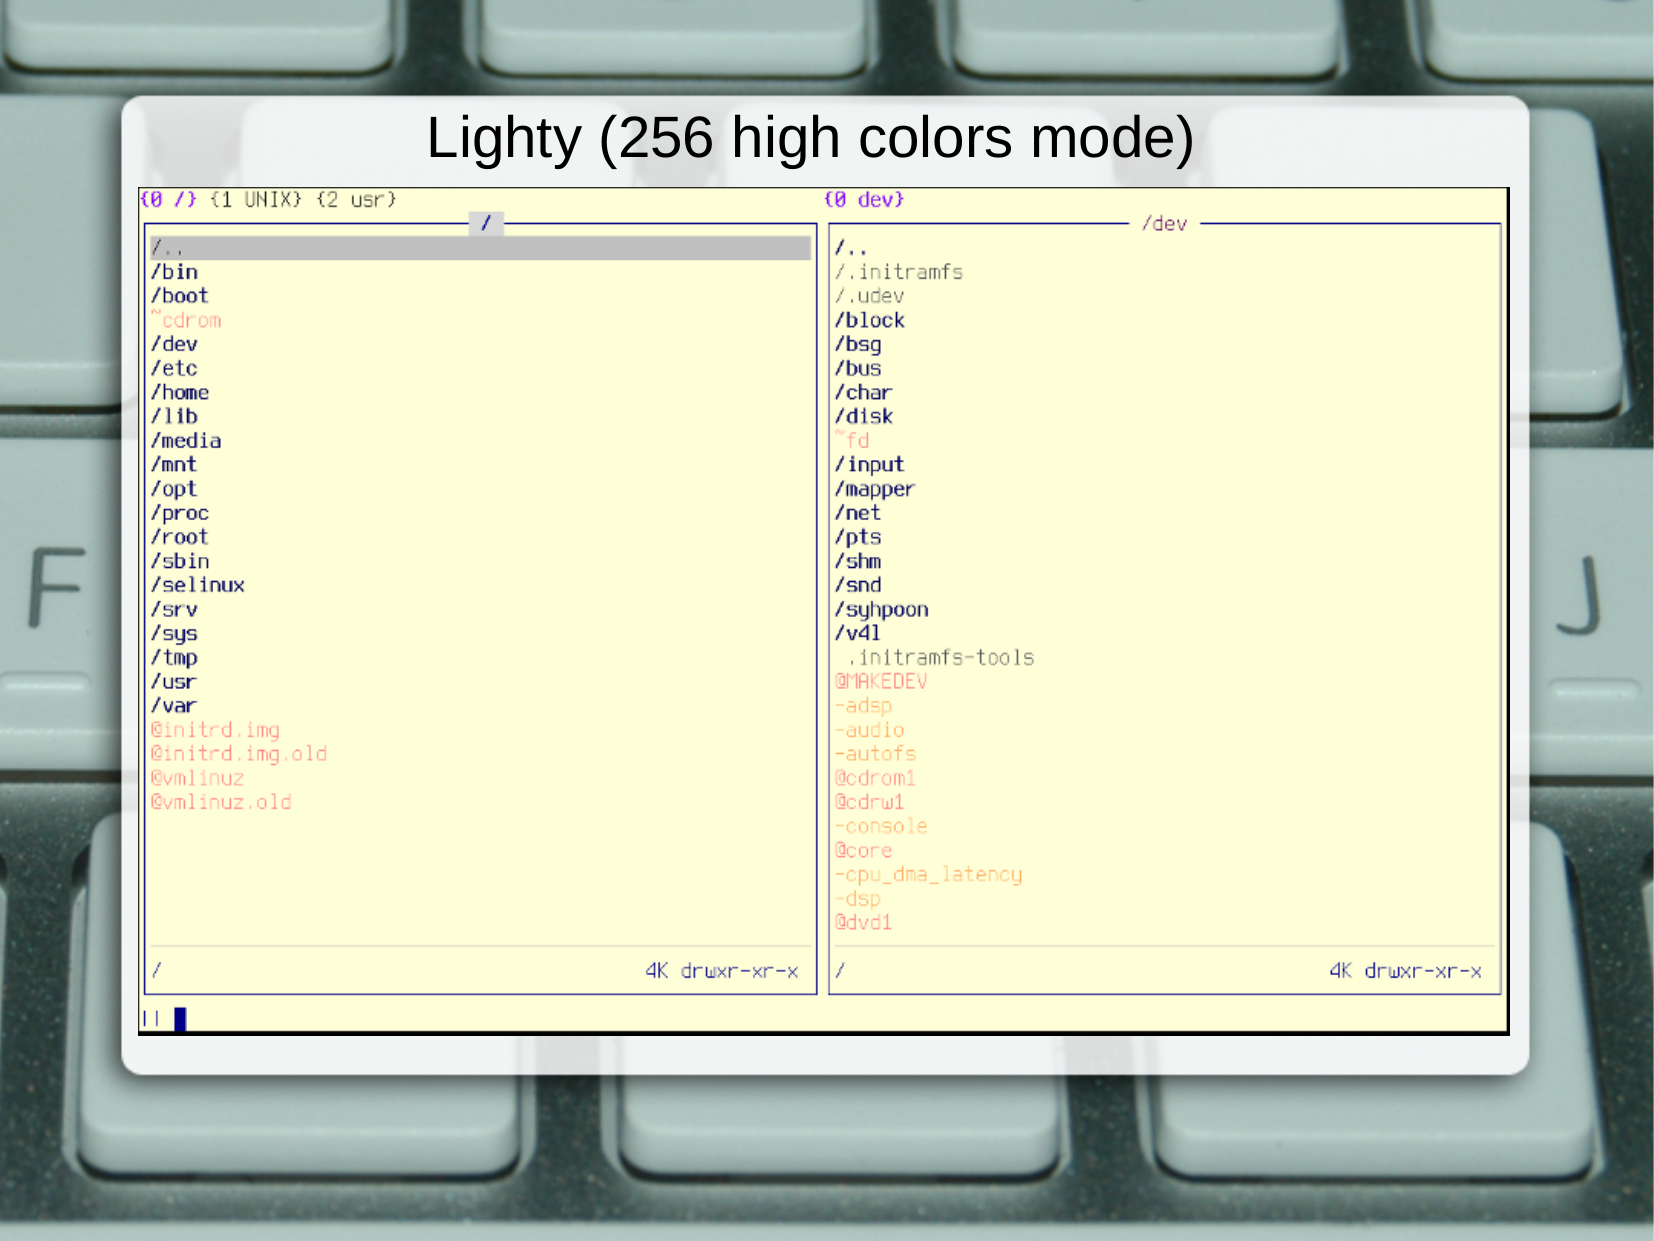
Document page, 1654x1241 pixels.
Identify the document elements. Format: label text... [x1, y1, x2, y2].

picture [0, 0, 1654, 1241]
title Lighty (256 high colors mode) [126, 104, 1497, 170]
